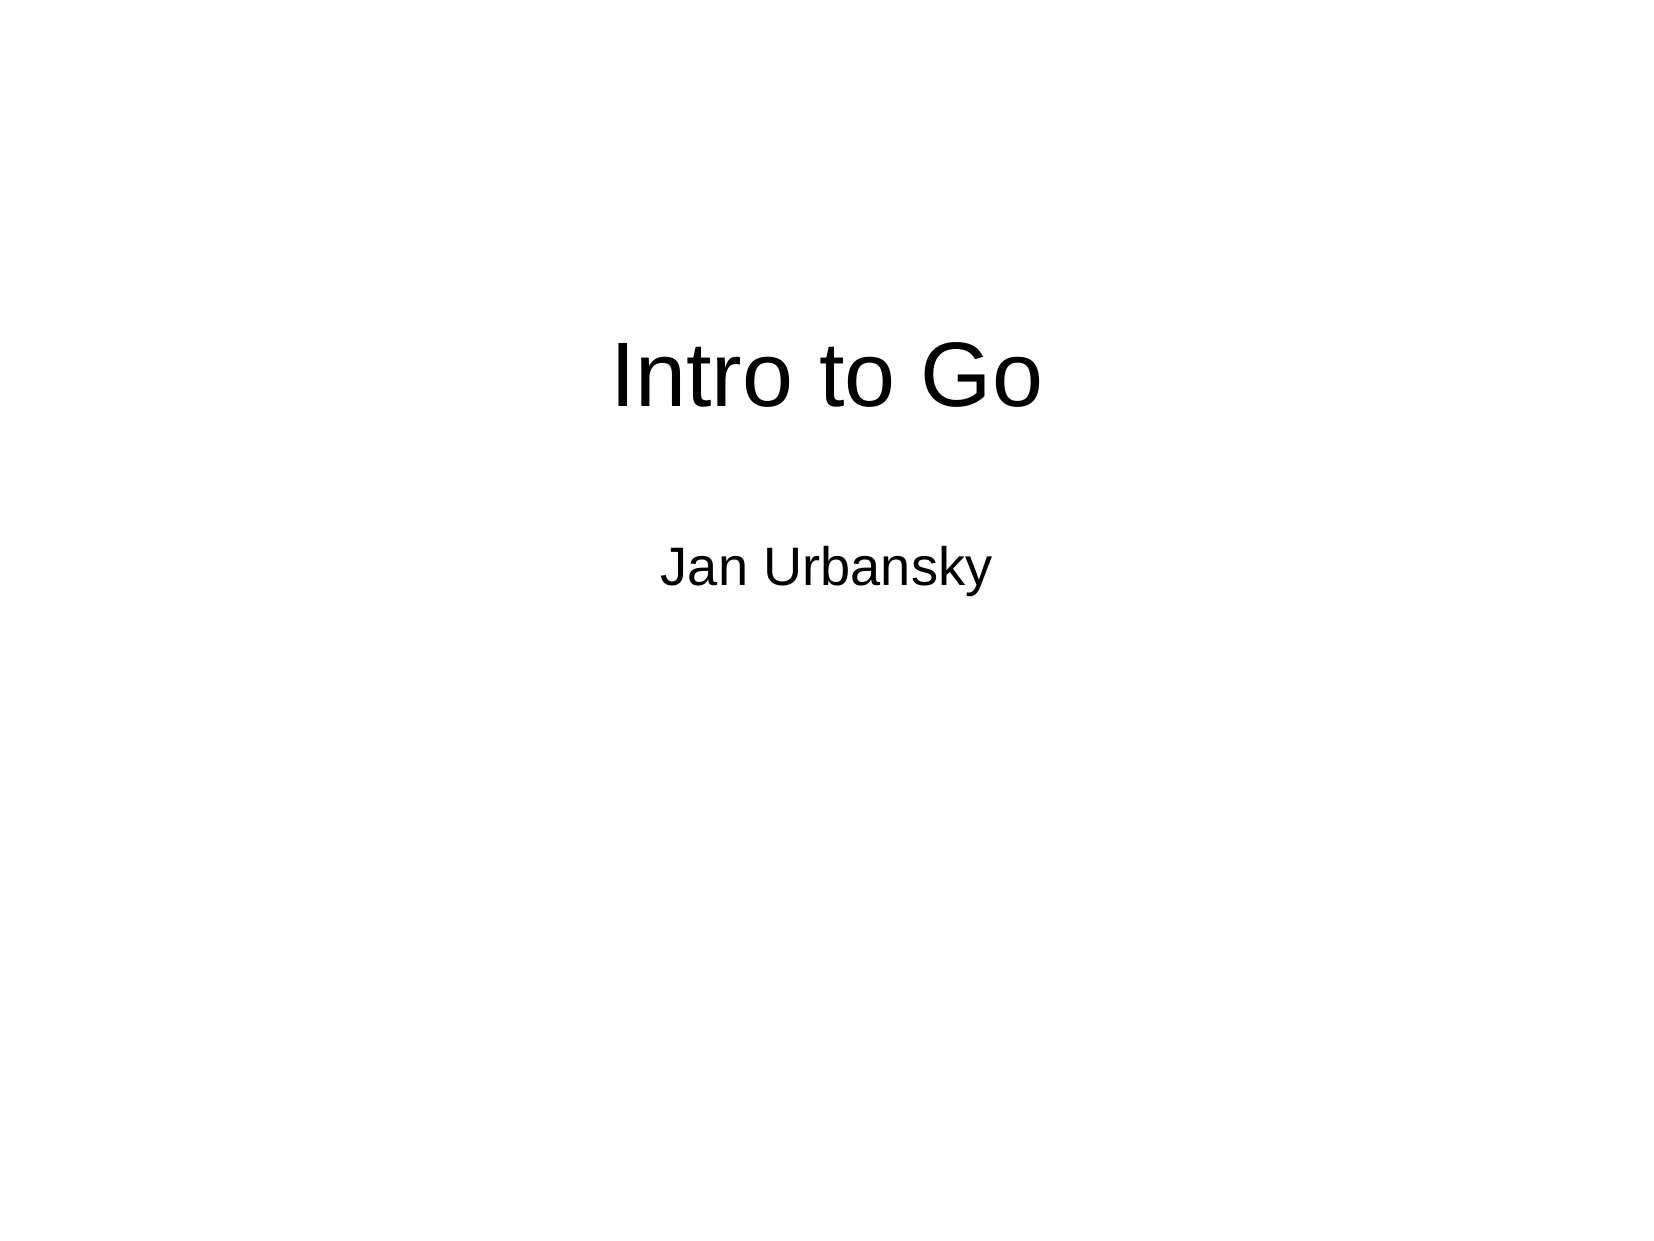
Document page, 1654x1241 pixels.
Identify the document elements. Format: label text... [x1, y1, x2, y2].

subtitle Jan Urbansky [82, 49, 1571, 1010]
